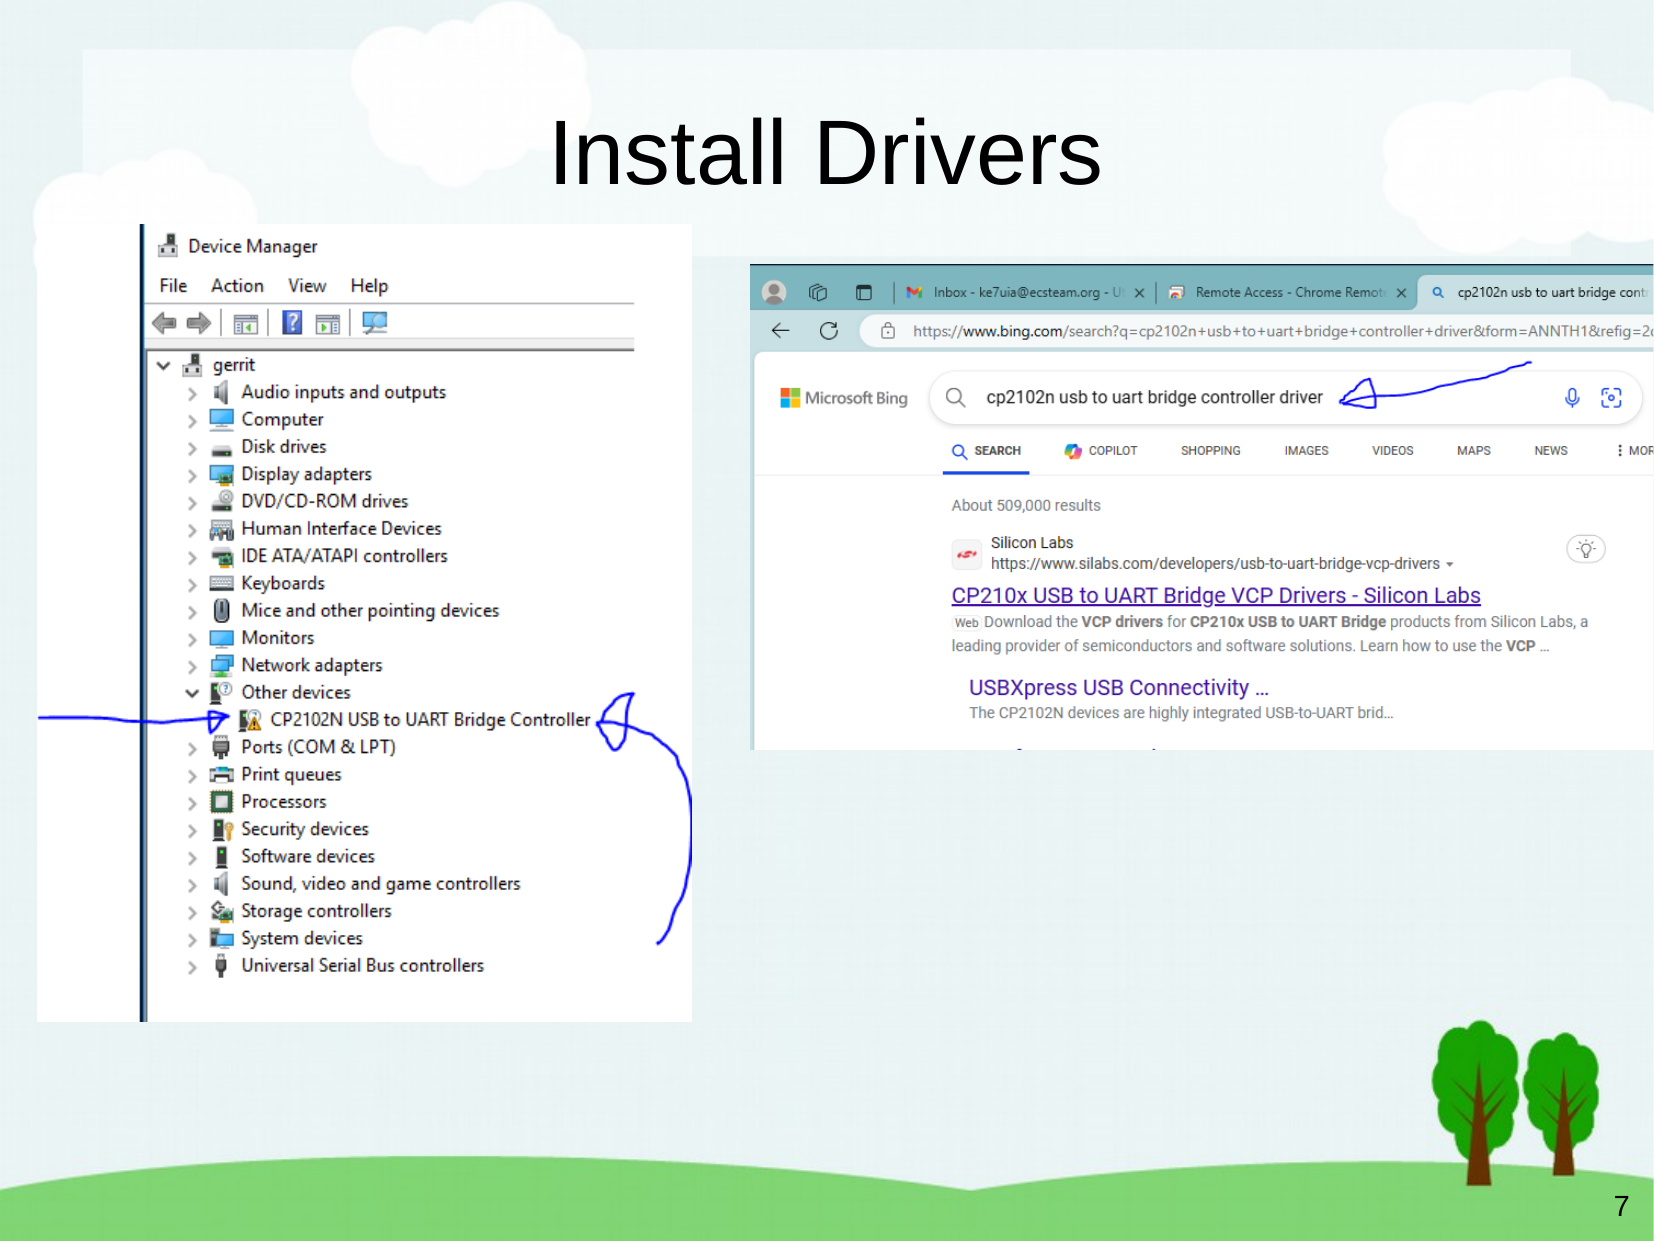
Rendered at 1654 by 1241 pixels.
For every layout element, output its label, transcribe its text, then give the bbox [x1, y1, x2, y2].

title Install Drivers [82, 49, 1571, 257]
picture [0, 0, 1654, 1241]
